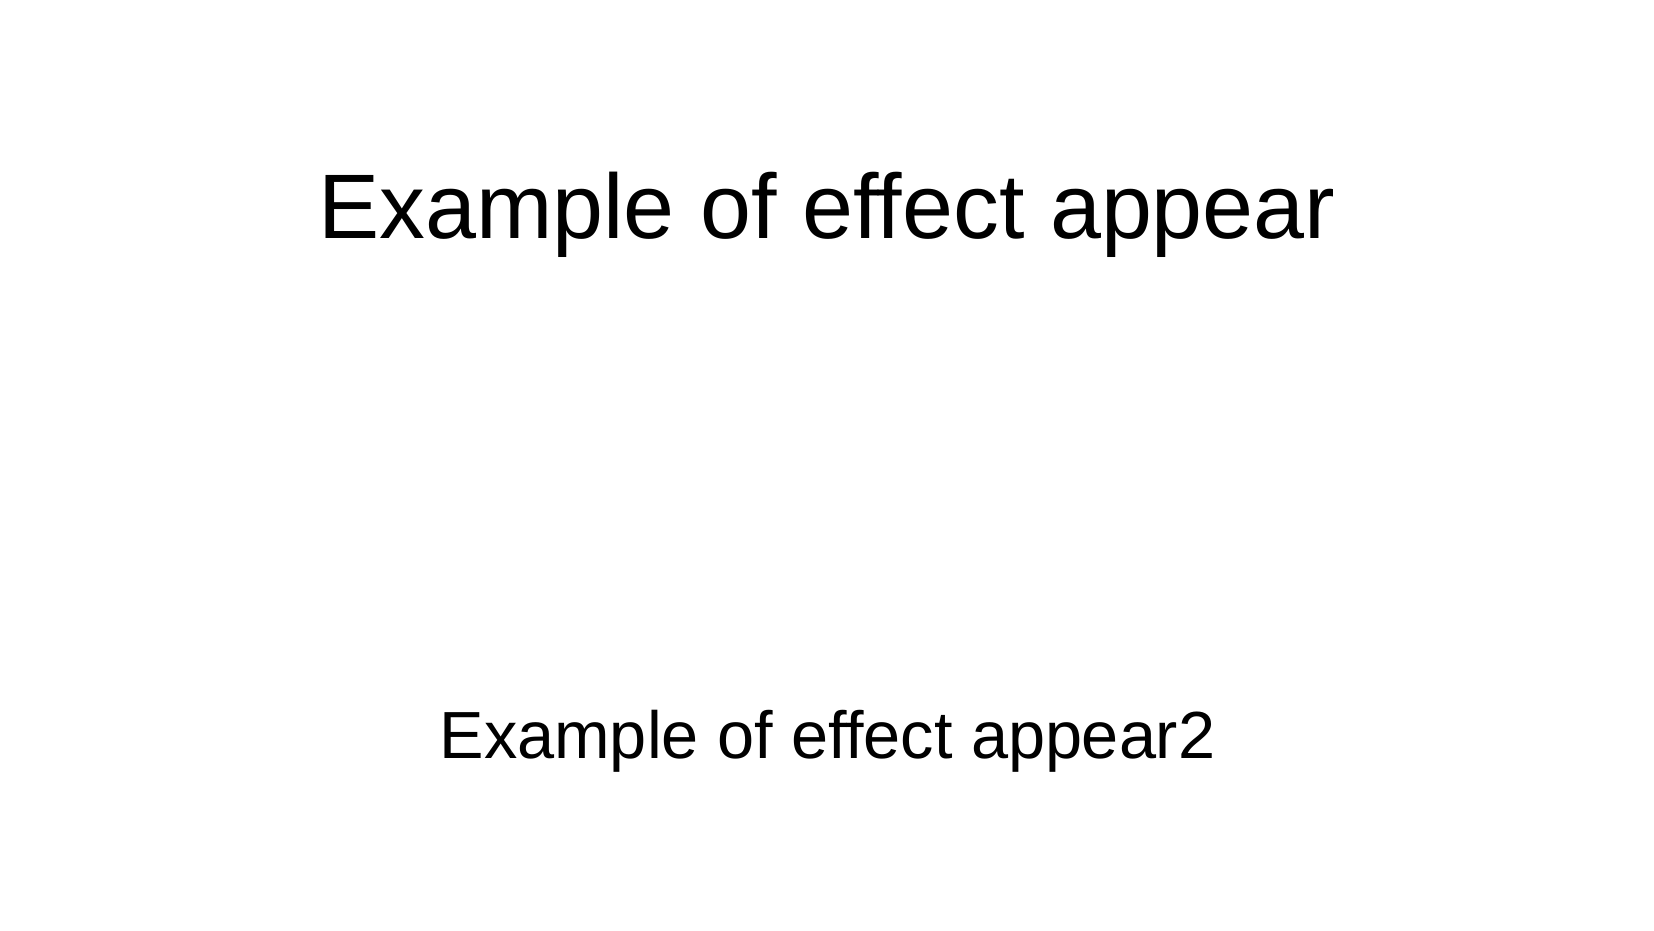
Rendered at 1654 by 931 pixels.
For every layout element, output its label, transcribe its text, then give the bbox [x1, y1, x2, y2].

subtitle Example of effect appear2 [121, 344, 1534, 931]
title Example of effect appear [121, 102, 1534, 311]
